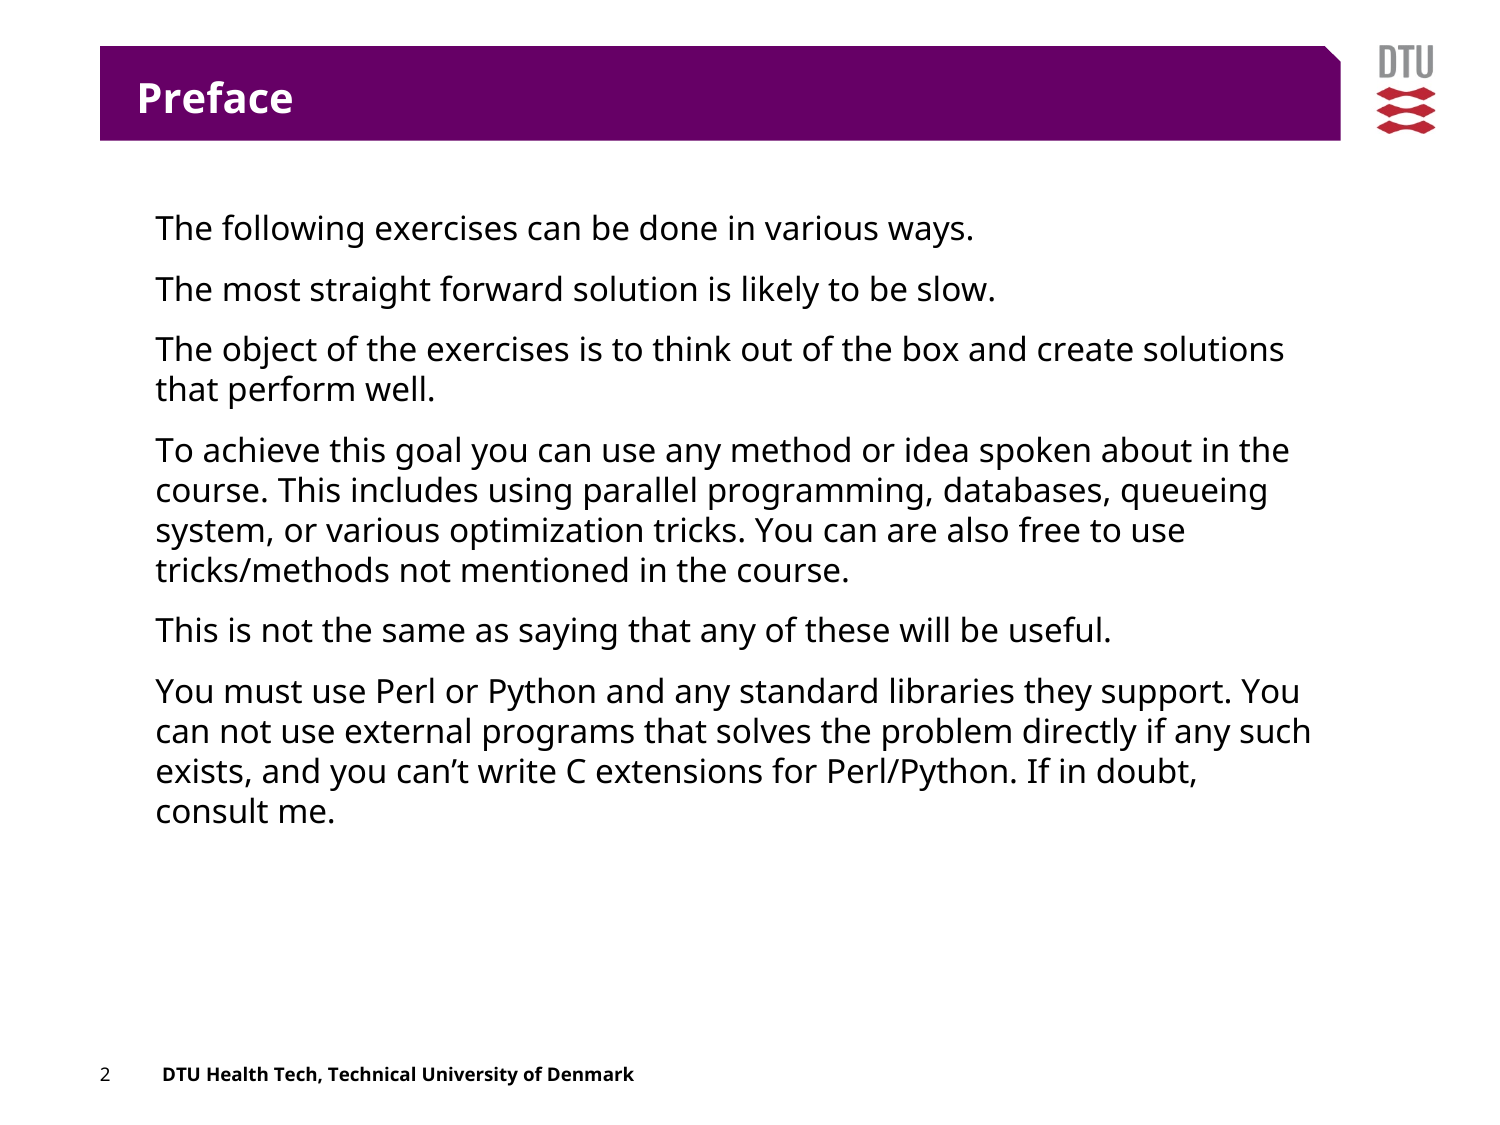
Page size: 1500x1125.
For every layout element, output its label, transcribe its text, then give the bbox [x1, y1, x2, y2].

text_box Preface [136, 45, 1412, 123]
text_box The following exercises can be done in various ways. The most straight forward solution is likely to be slow. The object of the exercises is to think out of the box and create solutions that perform well. To achieve this goal you can use any method or idea spoken about in the course. This includes using parallel programming, databases, queueing system, or various optimization tricks. You can are also free to use tricks/methods not mentioned in the course. This is not the same as saying that any of these will be useful. You must use Perl or Python and any standard libraries they support. You can not use external programs that solves the problem directly if any such exists, and you can’t write C extensions for Perl/Python. If in doubt, consult me. [140, 199, 1336, 838]
text_box [100, 46, 1341, 141]
picture [1356, 45, 1436, 134]
